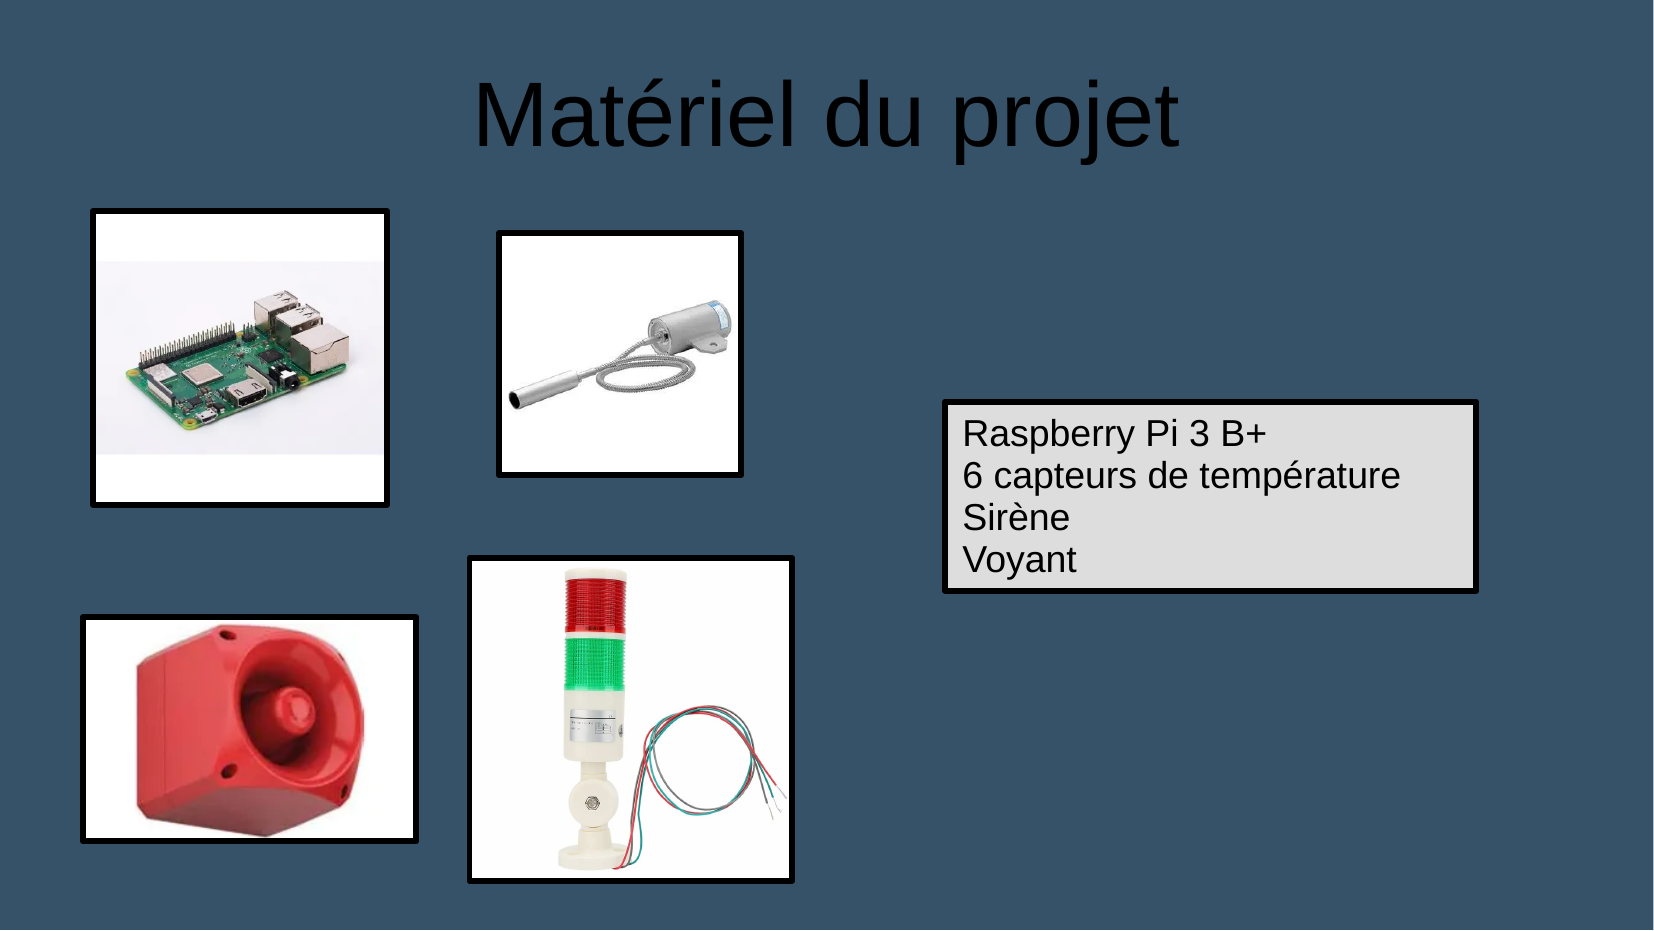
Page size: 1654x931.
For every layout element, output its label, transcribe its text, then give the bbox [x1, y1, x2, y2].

text_box Raspberry Pi 3 B+ 6 capteurs de température Sirène Voyant [944, 401, 1477, 591]
picture [85, 620, 414, 839]
picture [472, 561, 790, 878]
picture [501, 236, 739, 473]
picture [95, 214, 384, 502]
title Matériel du projet [82, 37, 1571, 193]
